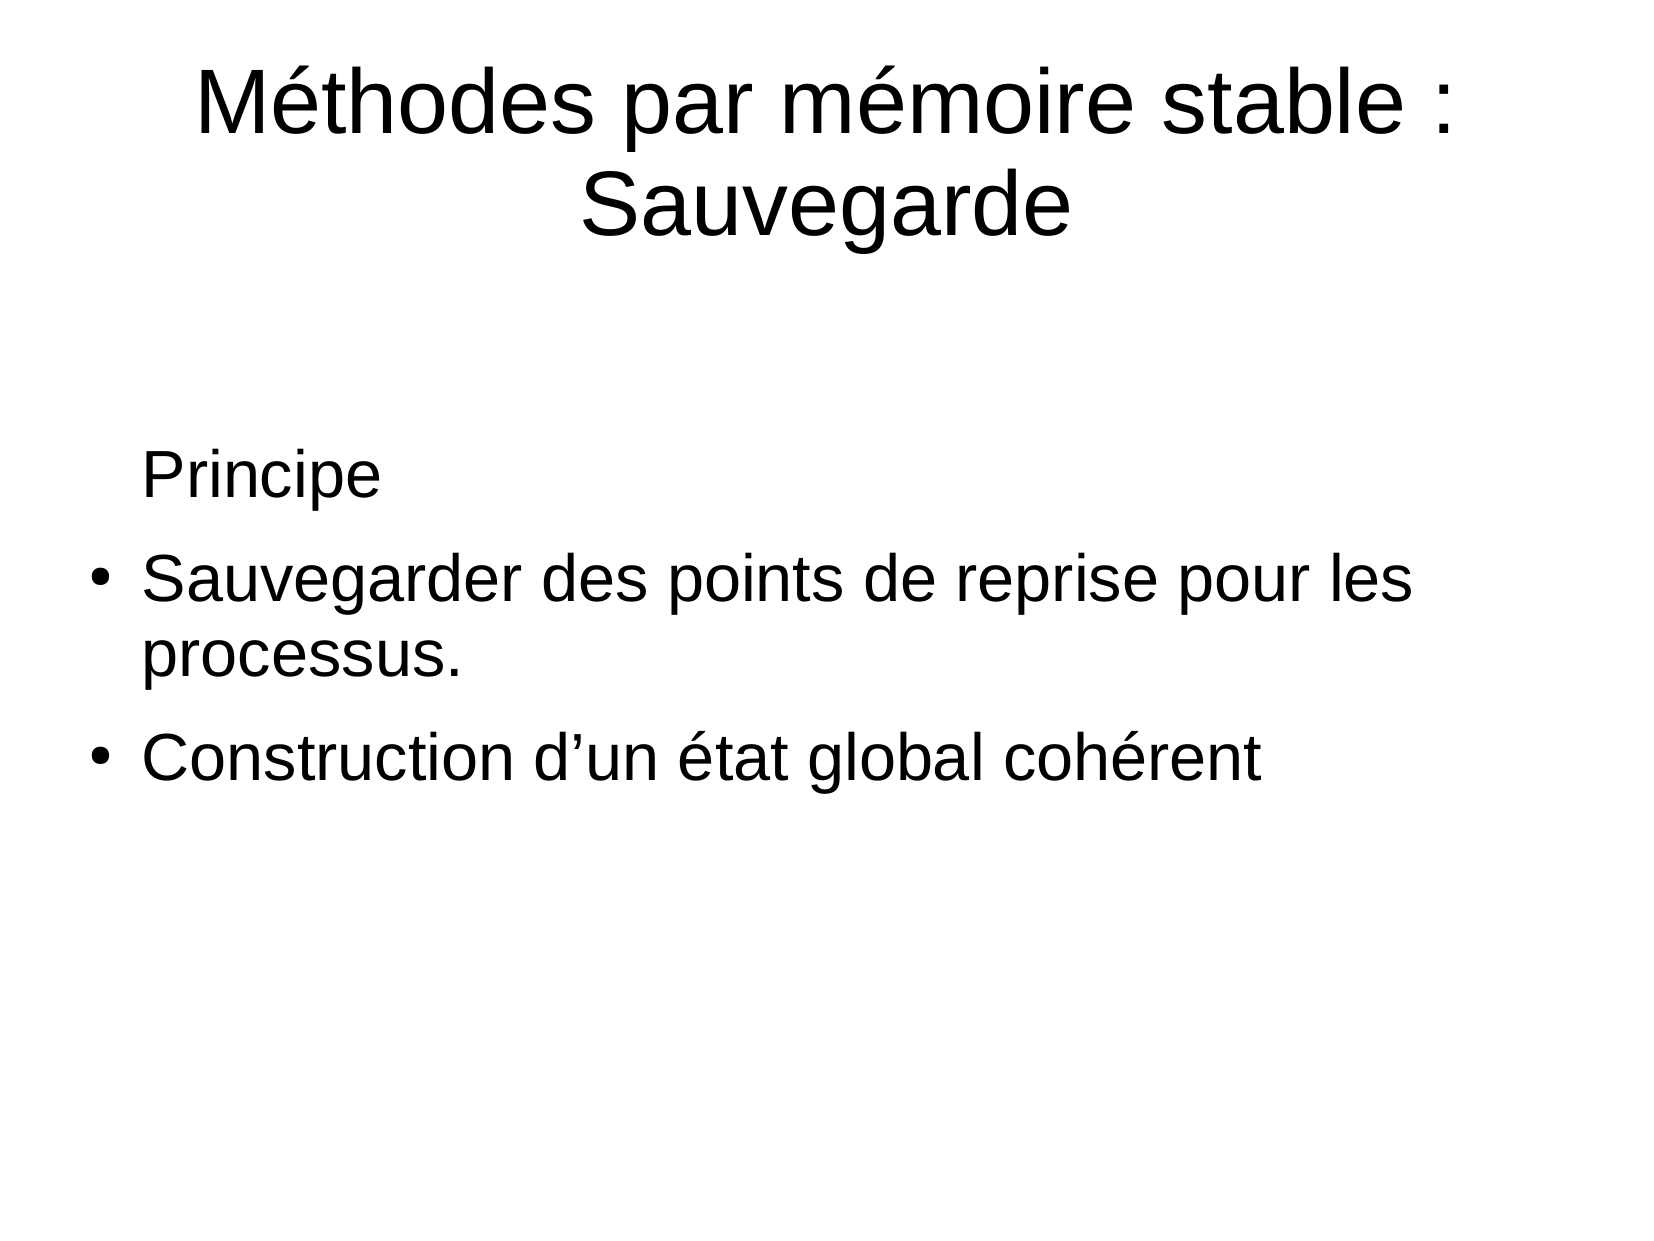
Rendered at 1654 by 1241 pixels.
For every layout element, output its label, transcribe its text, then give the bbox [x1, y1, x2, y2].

title Méthodes par mémoire stable : Sauvegarde [82, 49, 1571, 257]
list Principe Sauvegarder des points de reprise pour les processus. Construction d’un état global cohérent [70, 437, 1526, 1157]
